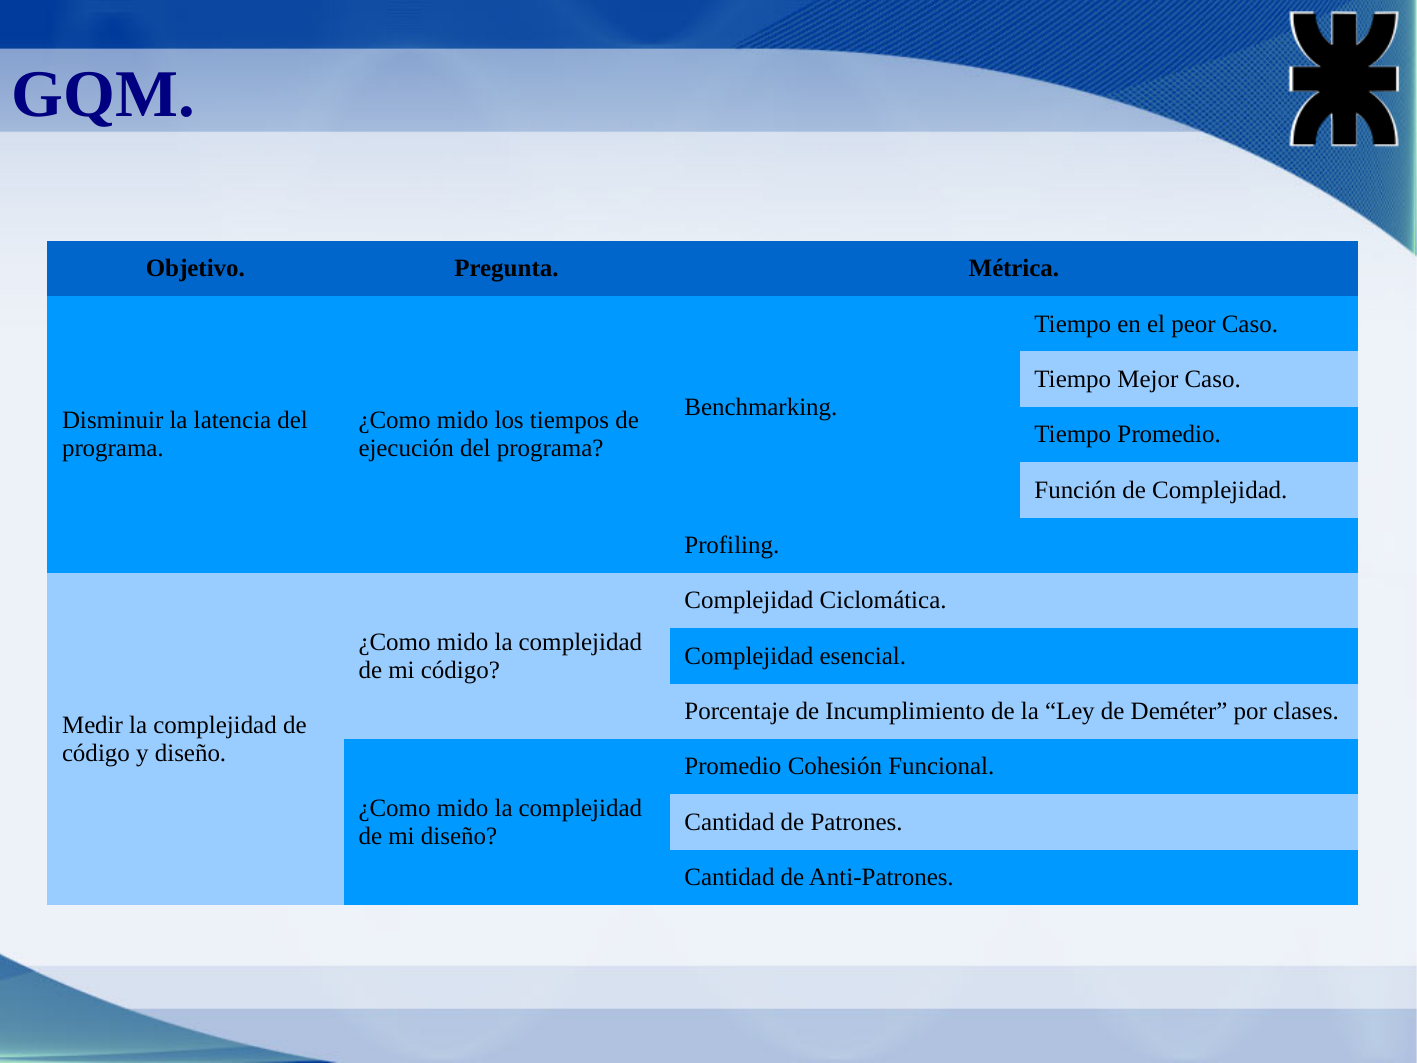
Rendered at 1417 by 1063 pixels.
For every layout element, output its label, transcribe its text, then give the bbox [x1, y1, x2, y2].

table_cell ¿Como mido los tiempos de ejecución del programa? [344, 296, 670, 573]
table_header Métrica. [670, 241, 1358, 296]
table_cell Cantidad de Anti-Patrones. [670, 850, 1358, 905]
table_cell ¿Como mido la complejidad de mi diseño? [344, 739, 670, 905]
table_cell Benchmarking. [670, 296, 1020, 518]
picture [0, 0, 1417, 1063]
table_header Pregunta. [344, 241, 670, 296]
table_cell Tiempo en el peor Caso. [1020, 296, 1358, 351]
table_cell Porcentaje de Incumplimiento de la “Ley de Deméter” por clases. [670, 684, 1358, 739]
table_cell Medir la complejidad de código y diseño. [47, 573, 344, 905]
table_cell ¿Como mido la complejidad de mi código? [344, 573, 670, 739]
table_header Objetivo. [47, 241, 344, 296]
table_cell Complejidad Ciclomática. [670, 573, 1358, 628]
table_cell Cantidad de Patrones. [670, 794, 1358, 850]
table_cell Profiling. [670, 518, 1358, 573]
table_cell Complejidad esencial. [670, 628, 1358, 684]
table_cell Tiempo Promedio. [1020, 407, 1358, 462]
table_cell Disminuir la latencia del programa. [47, 296, 344, 573]
title GQM. [11, 5, 857, 183]
table_cell Promedio Cohesión Funcional. [670, 739, 1358, 794]
table_cell Tiempo Mejor Caso. [1020, 351, 1358, 407]
table_cell Función de Complejidad. [1020, 462, 1358, 518]
